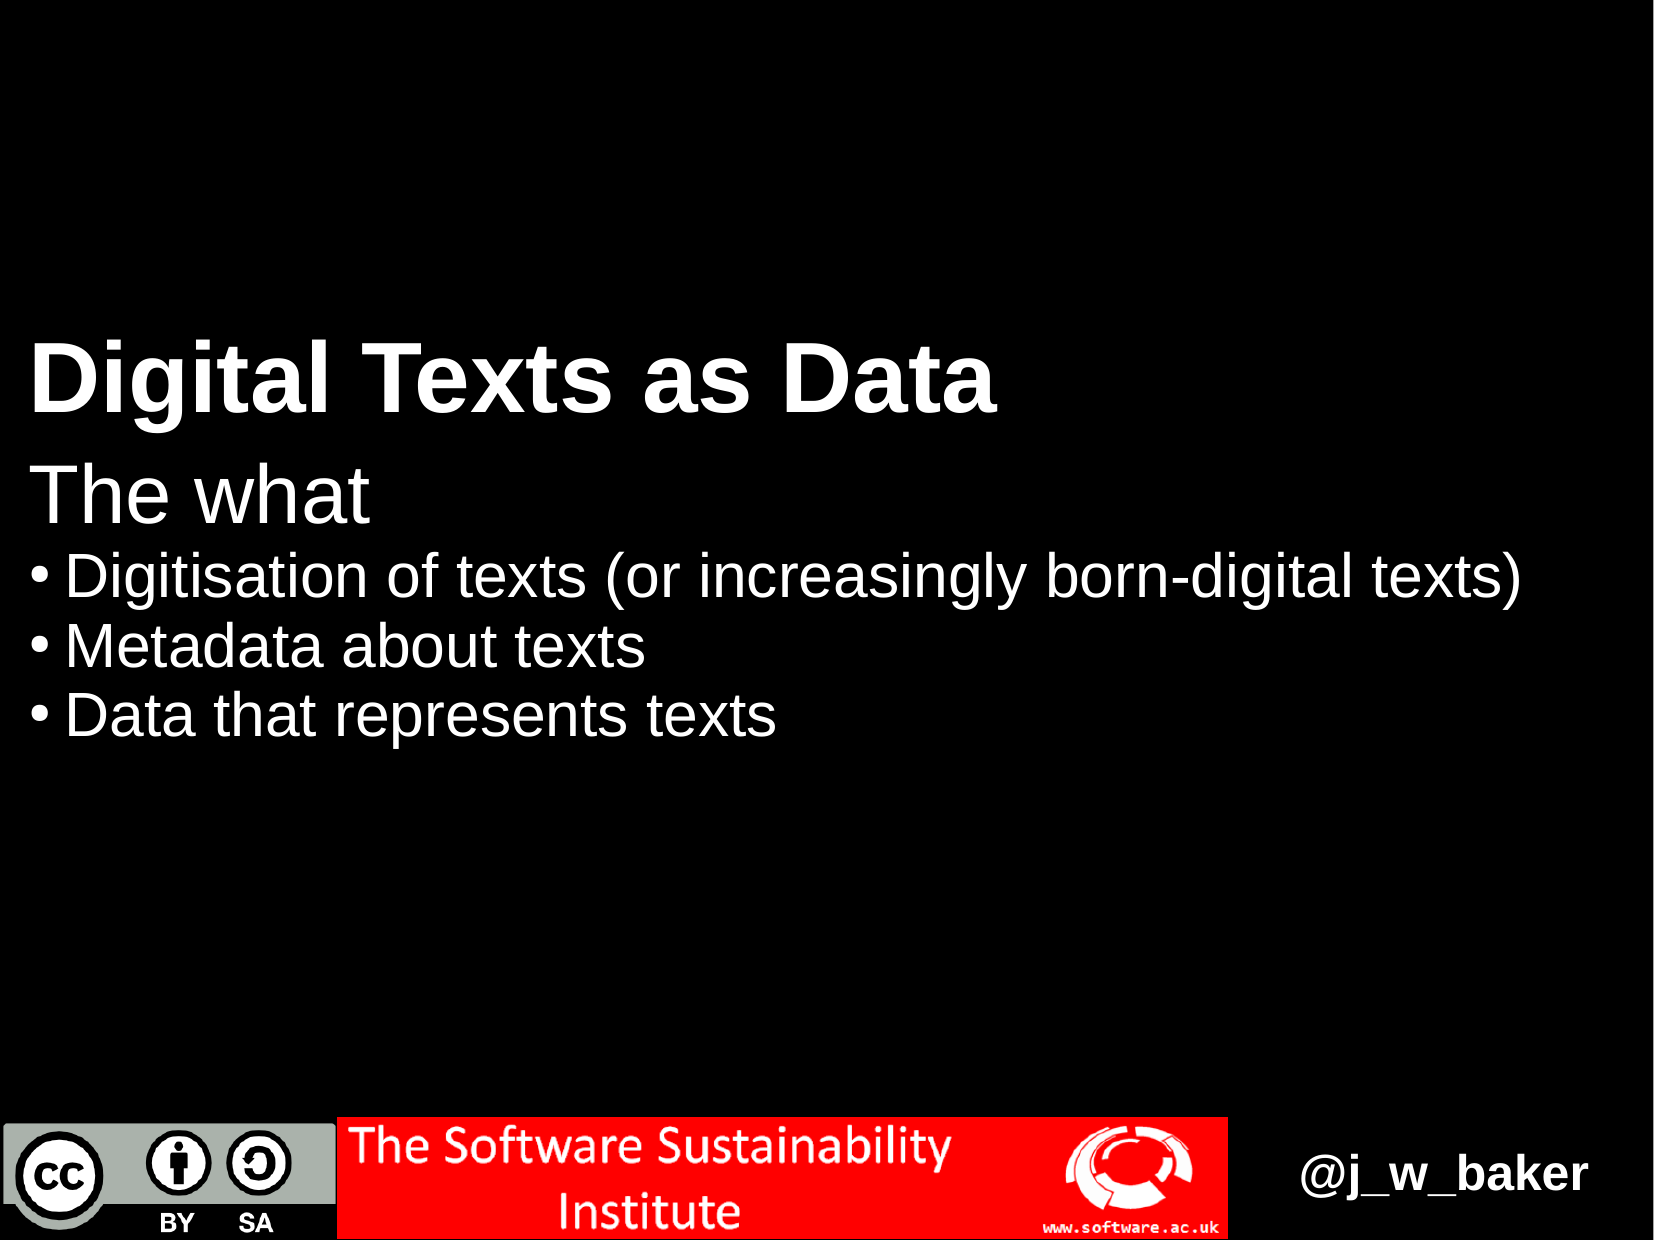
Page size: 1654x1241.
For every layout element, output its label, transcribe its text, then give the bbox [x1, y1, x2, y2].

text_box @j_w_baker [1266, 1085, 1622, 1241]
text_box Digital Texts as Data The what Digitisation of texts (or increasingly born-digital texts) Metadata about texts Data that represents texts [28, 321, 1623, 751]
picture [0, 1117, 1228, 1239]
